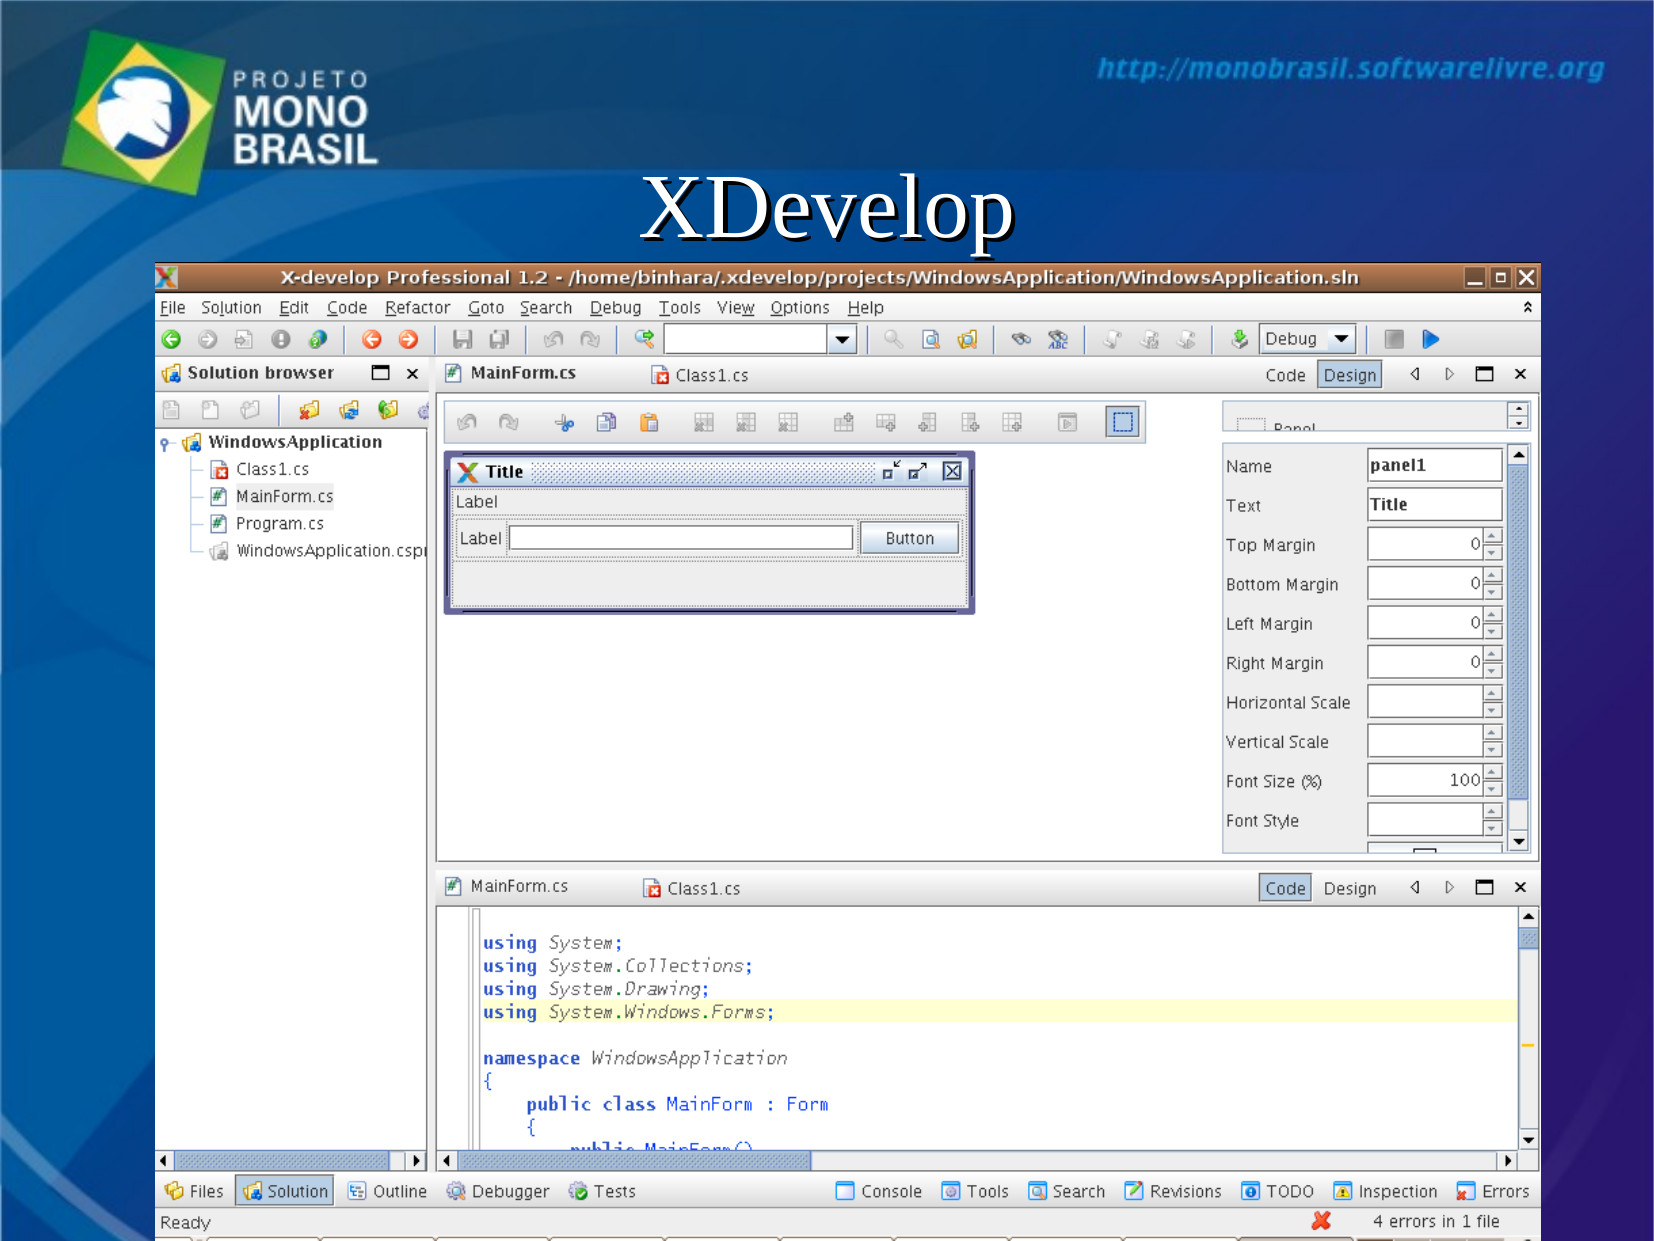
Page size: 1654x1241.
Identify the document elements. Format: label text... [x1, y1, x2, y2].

picture [0, 0, 1654, 1241]
title XDevelop [121, 102, 1534, 310]
